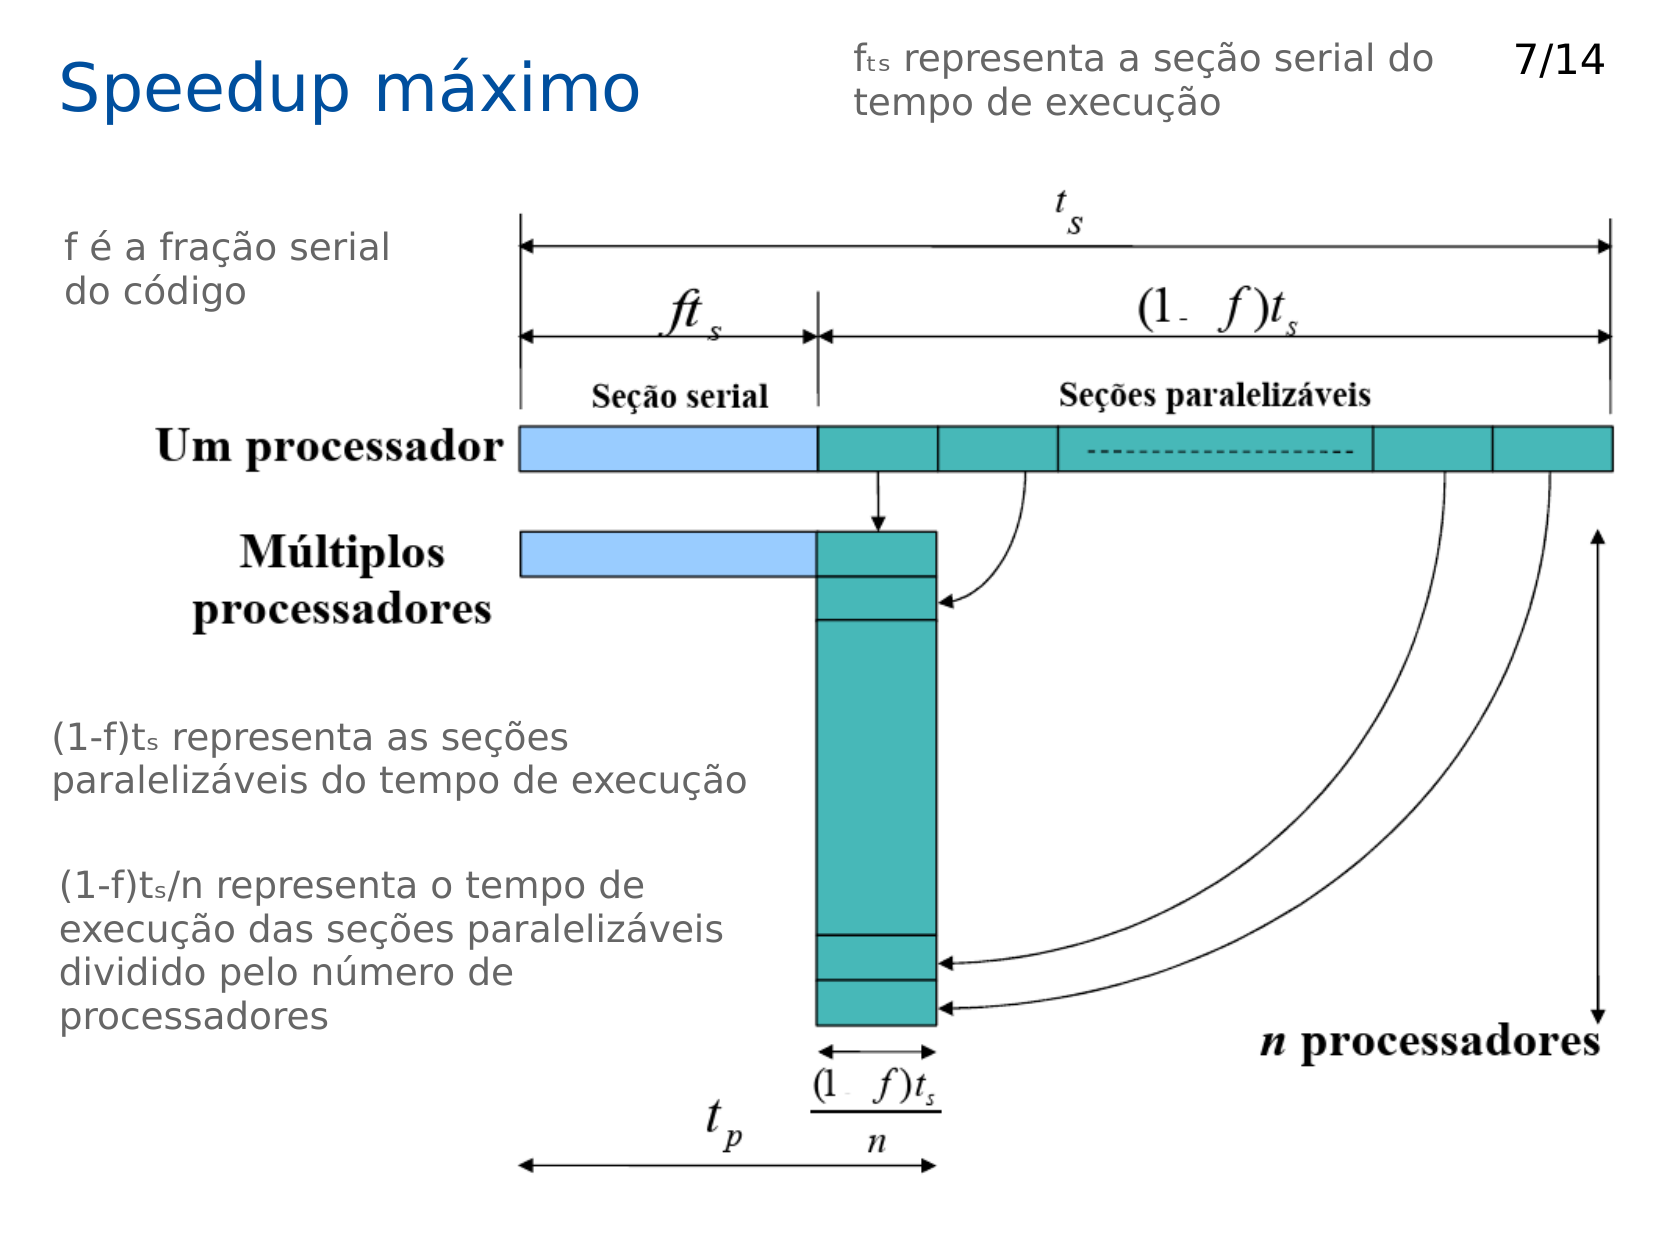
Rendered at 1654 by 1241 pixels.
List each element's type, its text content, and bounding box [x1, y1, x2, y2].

title Speedup máximo [59, 29, 1506, 148]
text_box f é a fração serial do código [49, 218, 461, 321]
text_box (1-f)tₛ representa as seções paralelizáveis do tempo de execução [36, 708, 766, 811]
picture [154, 189, 1622, 1176]
text_box fₜₛ representa a seção serial do tempo de execução [838, 29, 1482, 132]
text_box (1-f)tₛ/n representa o tempo de execução das seções paralelizáveis dividido pelo número de processadores [44, 856, 743, 1046]
